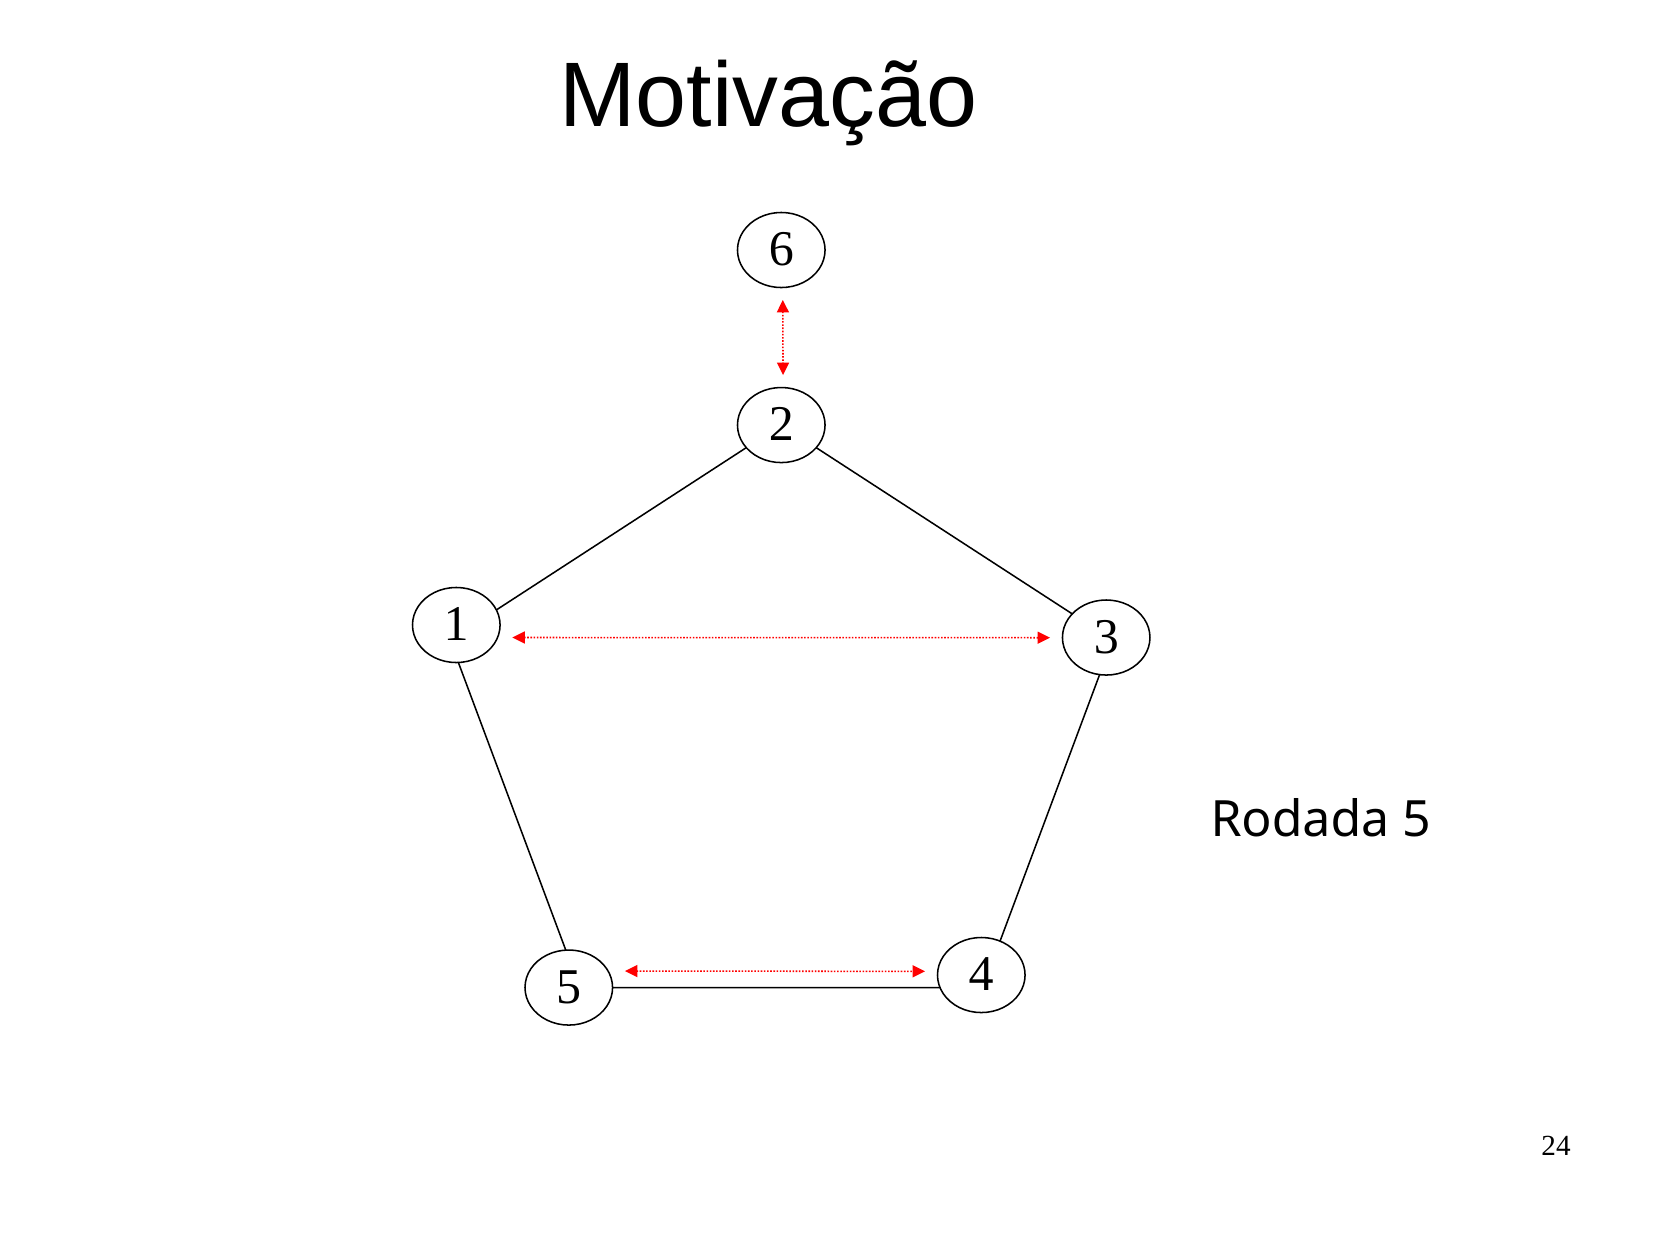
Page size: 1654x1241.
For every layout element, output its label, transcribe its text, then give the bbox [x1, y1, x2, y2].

text_box 2 [737, 387, 826, 463]
text_box 4 [937, 937, 1026, 1013]
text_box 6 [737, 212, 826, 288]
title Motivação [237, 38, 1300, 157]
text_box 5 [525, 950, 613, 1026]
text_box Rodada 5 [1191, 774, 1451, 860]
text_box 1 [412, 587, 501, 663]
text_box 3 [1062, 600, 1150, 676]
